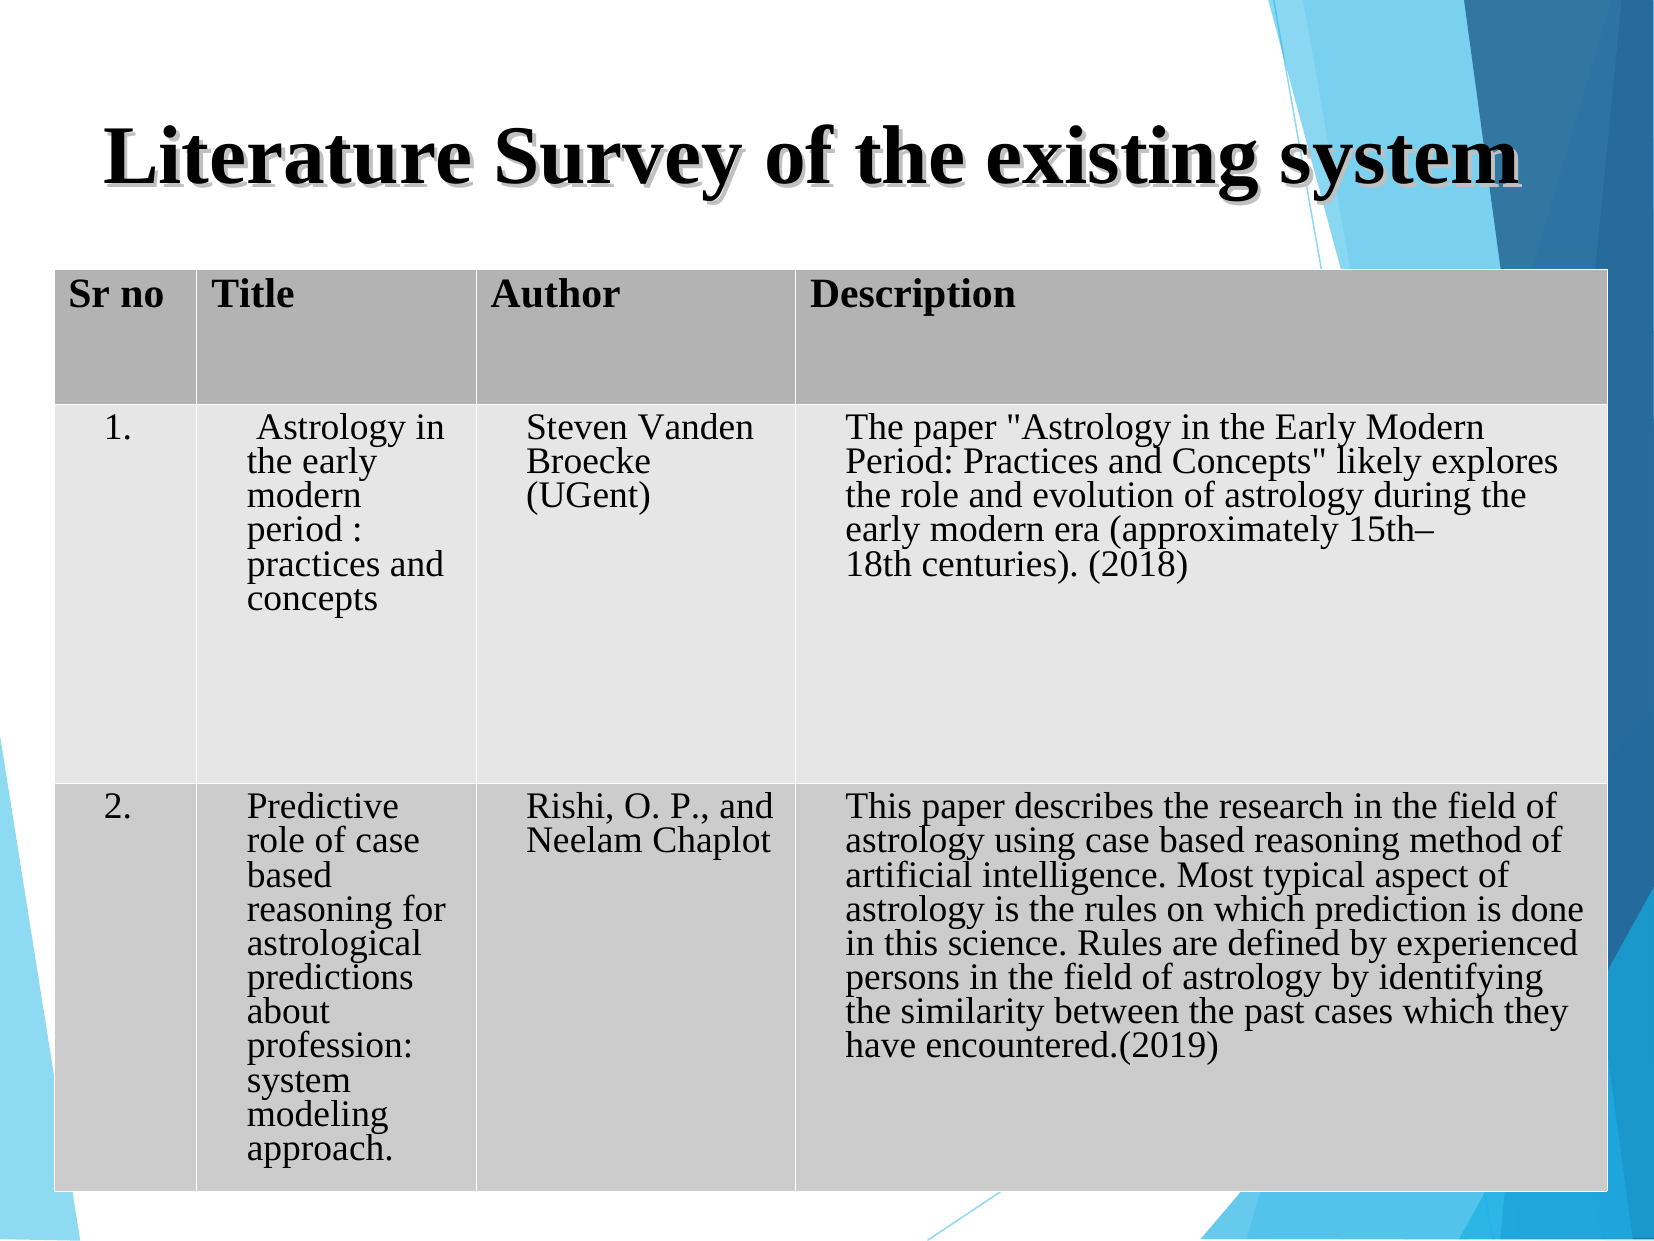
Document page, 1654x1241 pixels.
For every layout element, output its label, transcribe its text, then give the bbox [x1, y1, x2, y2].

table_header Title [197, 270, 476, 404]
table_header Sr no [55, 270, 196, 404]
table_cell Rishi, O. P., and Neelam Chaplot [477, 784, 795, 1191]
table_cell 2. [55, 784, 196, 1191]
table_cell The paper "Astrology in the Early Modern Period: Practices and Concepts" likely explores the role and evolution of astrology during the early modern era (approximately 15th–18th centuries). (2018) [796, 405, 1607, 783]
table_cell 1. [55, 405, 196, 783]
table_header Description [796, 270, 1607, 404]
table_cell Predictive role of case based reasoning for astrological predictions about profession: system modeling approach. [197, 784, 476, 1191]
text_box Literature Survey of the existing system [82, 49, 1571, 257]
table_cell This paper describes the research in the field of astrology using case based reasoning method of artificial intelligence. Most typical aspect of astrology is the rules on which prediction is done in this science. Rules are defined by experienced persons in the field of astrology by identifying the similarity between the past cases which they have encountered.(2019) [796, 784, 1607, 1191]
table_cell Steven Vanden Broecke (UGent) [477, 405, 795, 783]
table_cell Astrology in the early modern period : practices and concepts [197, 405, 476, 783]
table_header Author [477, 270, 795, 404]
